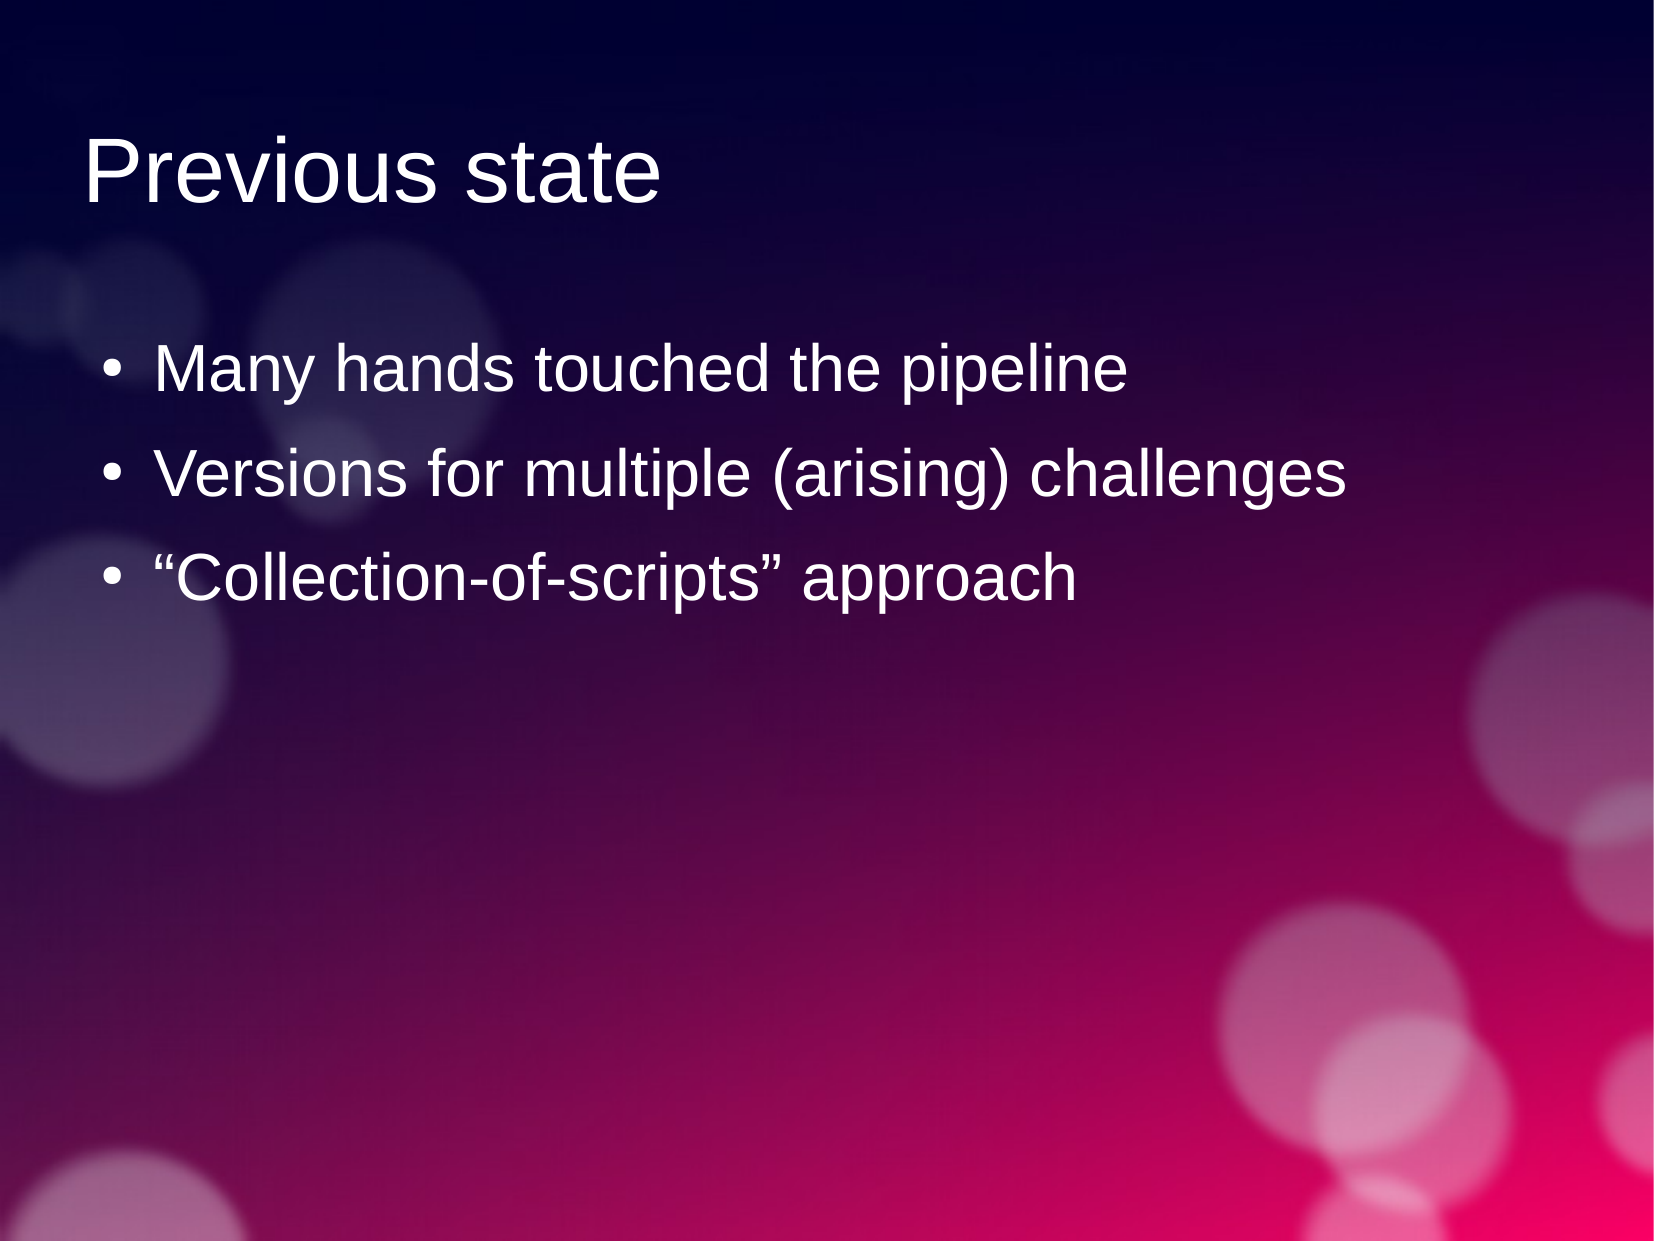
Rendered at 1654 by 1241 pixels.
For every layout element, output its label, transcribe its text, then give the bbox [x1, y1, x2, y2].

list Many hands touched the pipeline Versions for multiple (arising) challenges “Collection-of-scripts” approach [82, 331, 1571, 1099]
picture [0, 0, 1654, 1241]
title Previous state [82, 67, 1571, 275]
